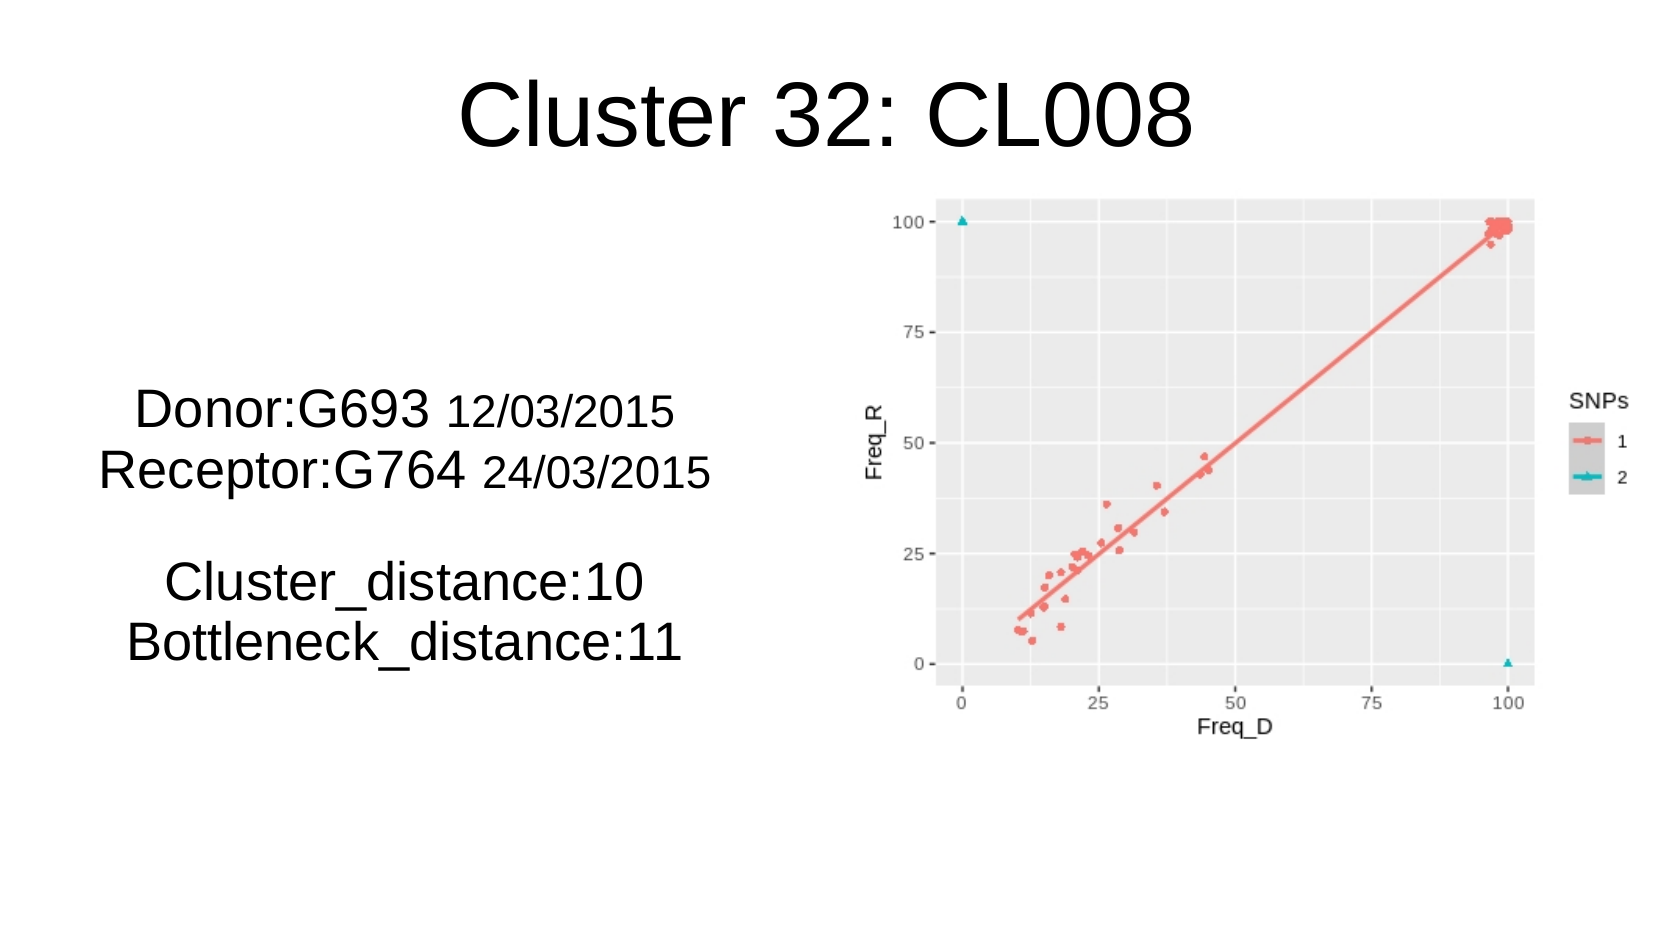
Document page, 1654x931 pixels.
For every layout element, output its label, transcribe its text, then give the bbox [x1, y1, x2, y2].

picture [855, 188, 1652, 750]
text_box Donor:G693 12/03/2015 Receptor:G764 24/03/2015 Cluster_distance:10 Bottleneck_distance:11 [30, 255, 781, 796]
title Cluster 32: CL008 [82, 37, 1571, 193]
